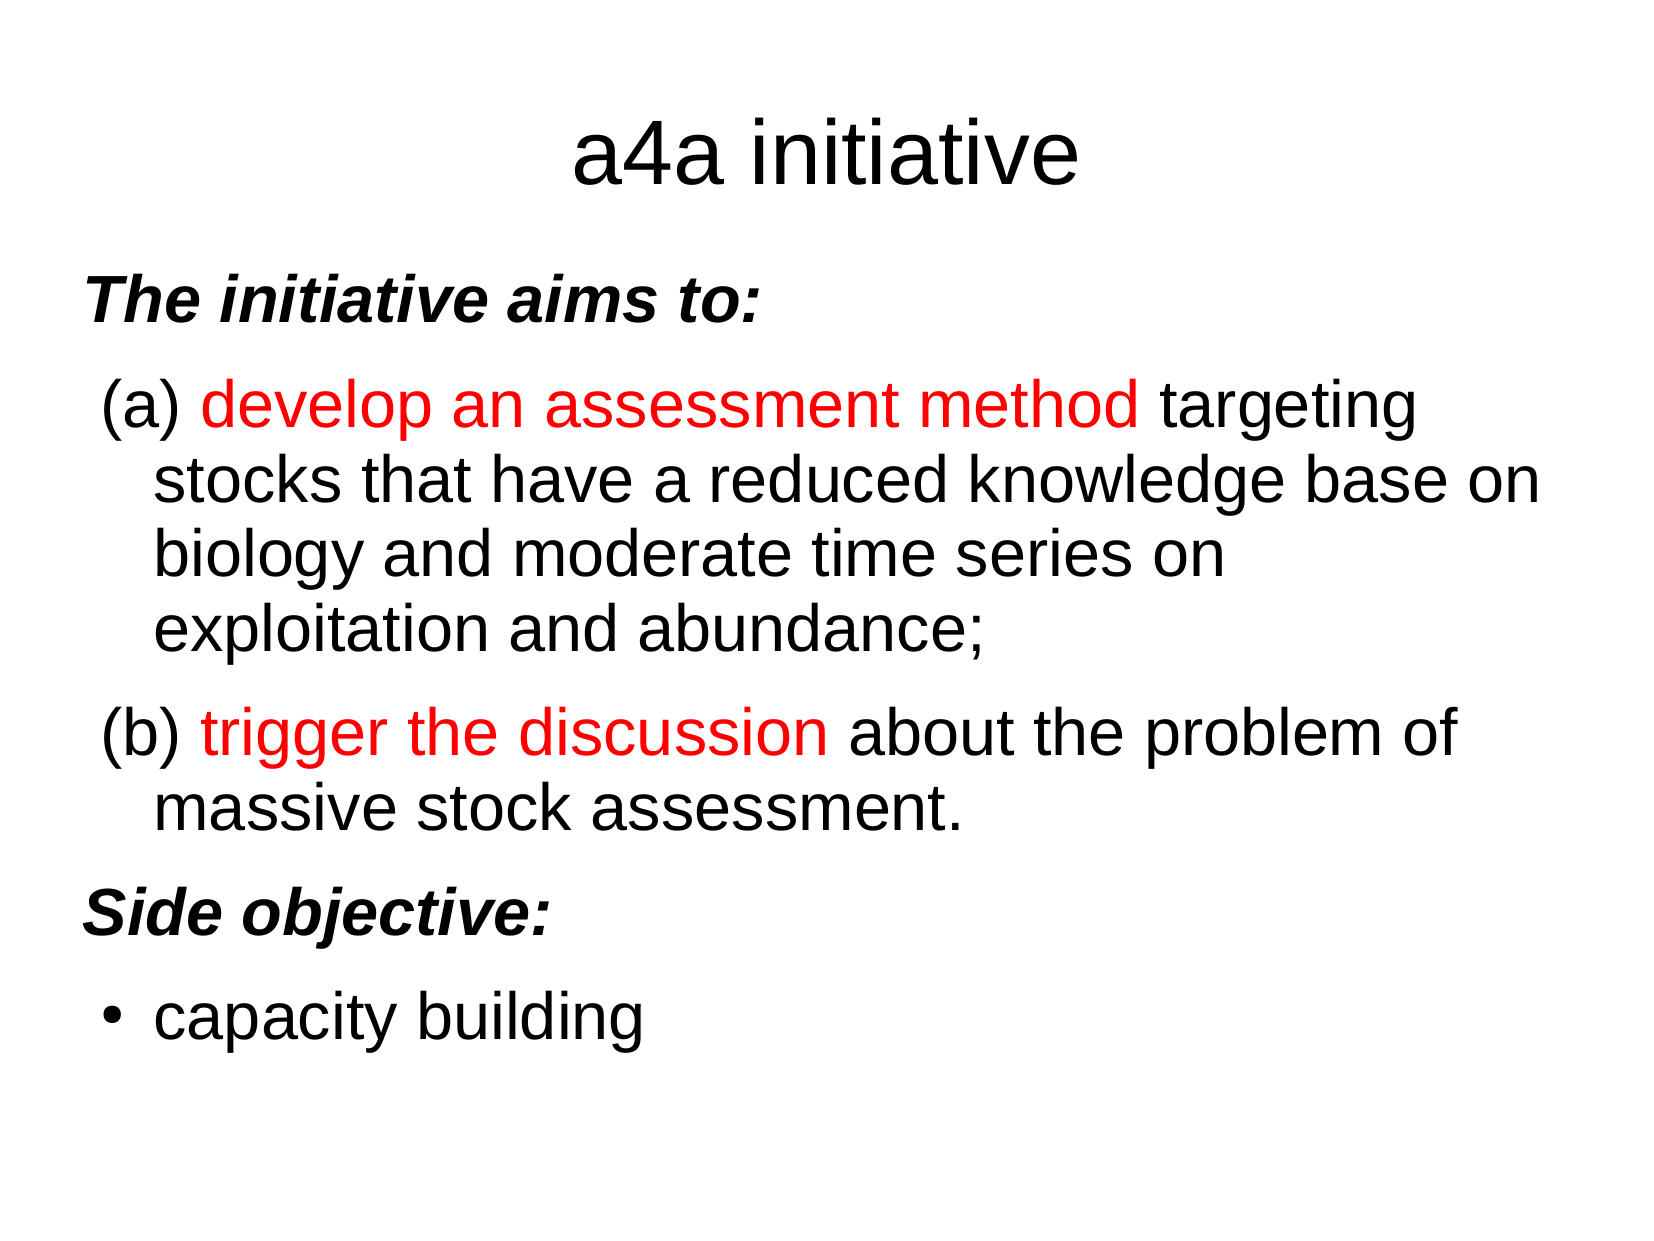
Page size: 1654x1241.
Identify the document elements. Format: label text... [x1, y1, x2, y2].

title a4a initiative [82, 49, 1571, 257]
list The initiative aims to: develop an assessment method targeting stocks that have a reduced knowledge base on biology and moderate time series on exploitation and abundance; trigger the discussion about the problem of massive stock assessment. Side objective: capacity building [82, 262, 1571, 1201]
